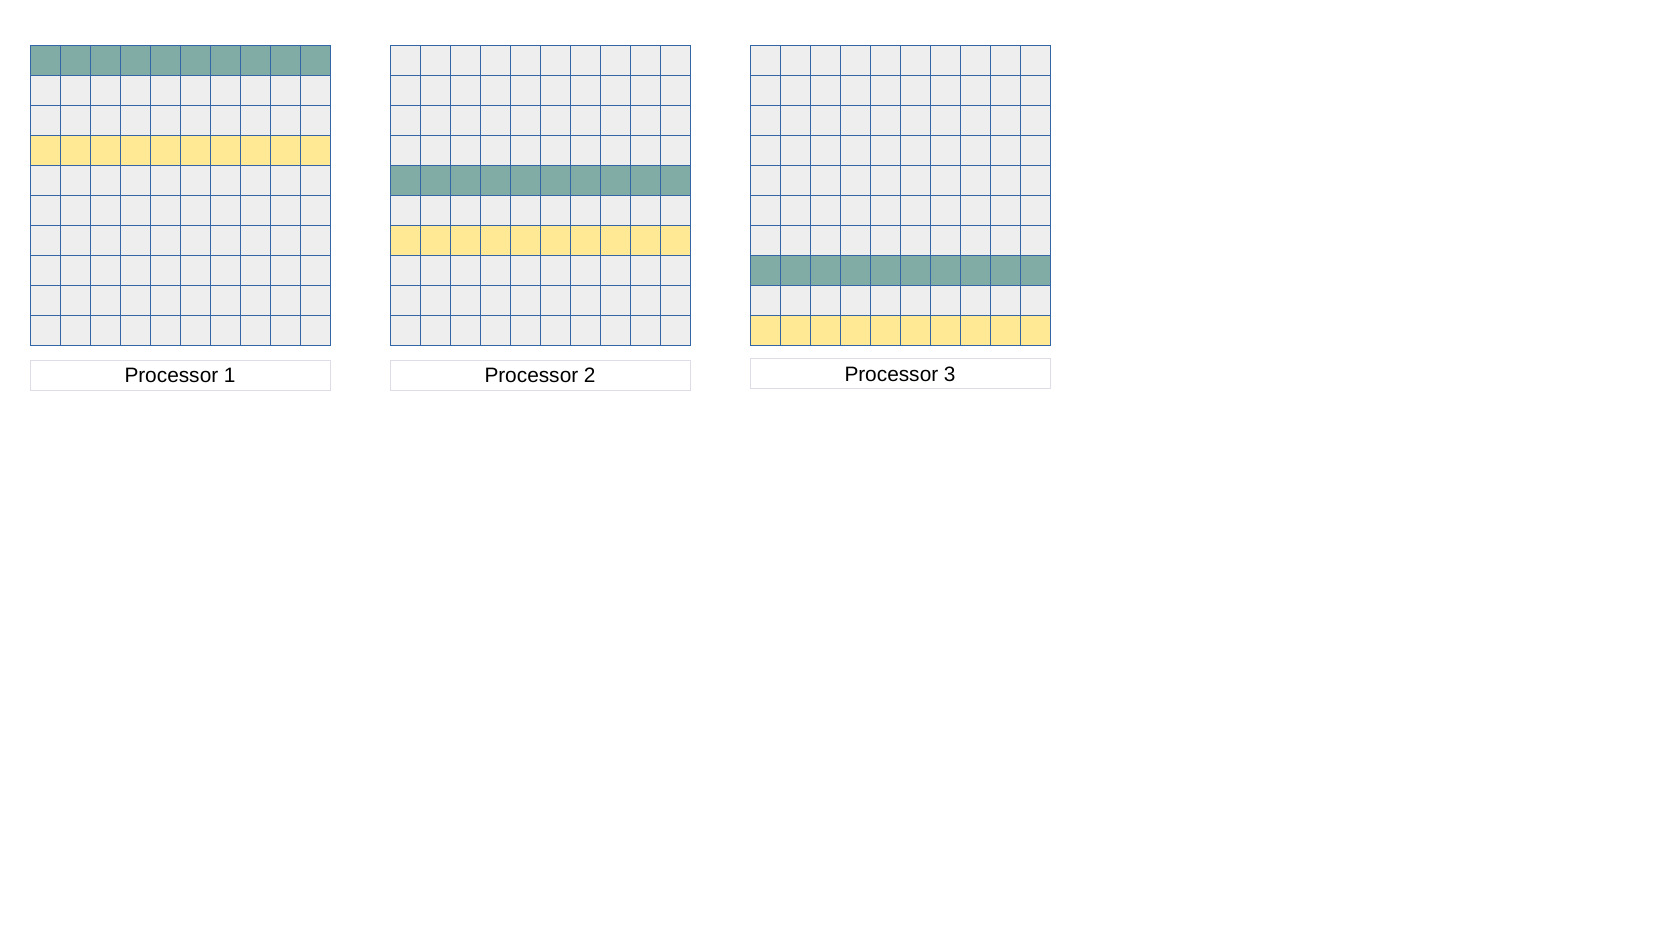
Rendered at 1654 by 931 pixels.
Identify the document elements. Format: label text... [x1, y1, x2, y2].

text_box [750, 45, 1051, 346]
text_box [390, 45, 691, 346]
text_box Processor 3 [750, 358, 1051, 389]
text_box Processor 1 [30, 360, 331, 391]
text_box Processor 2 [390, 360, 691, 391]
text_box [30, 45, 331, 346]
